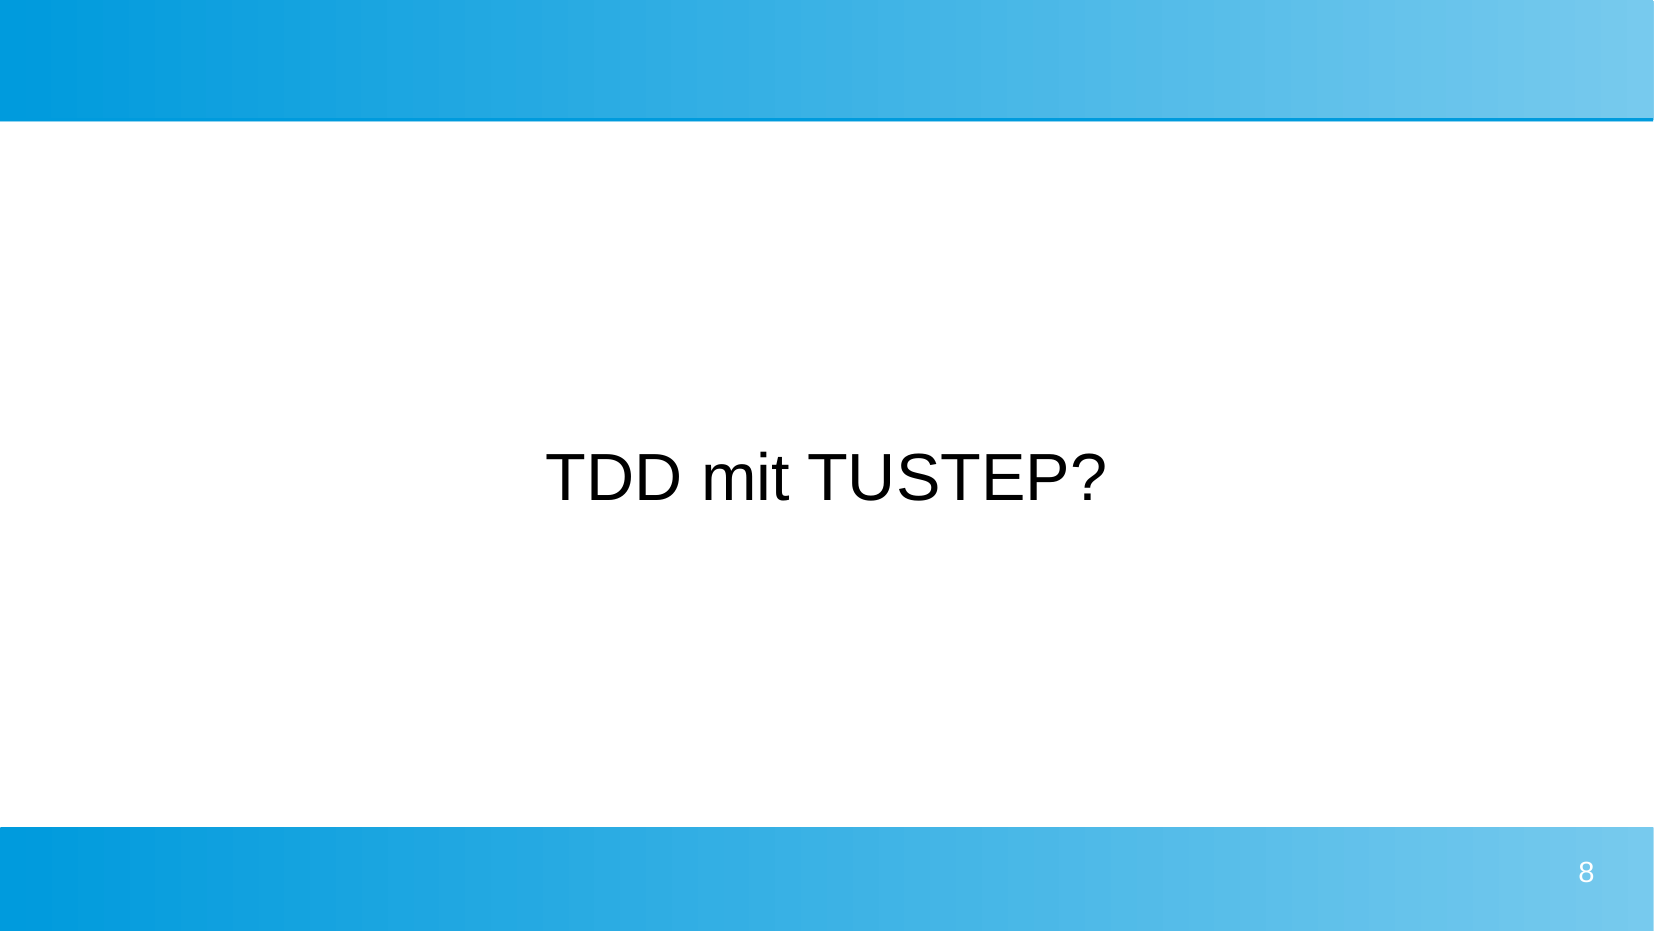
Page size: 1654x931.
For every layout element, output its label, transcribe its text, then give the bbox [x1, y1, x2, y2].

subtitle TDD mit TUSTEP? [59, 295, 1595, 659]
